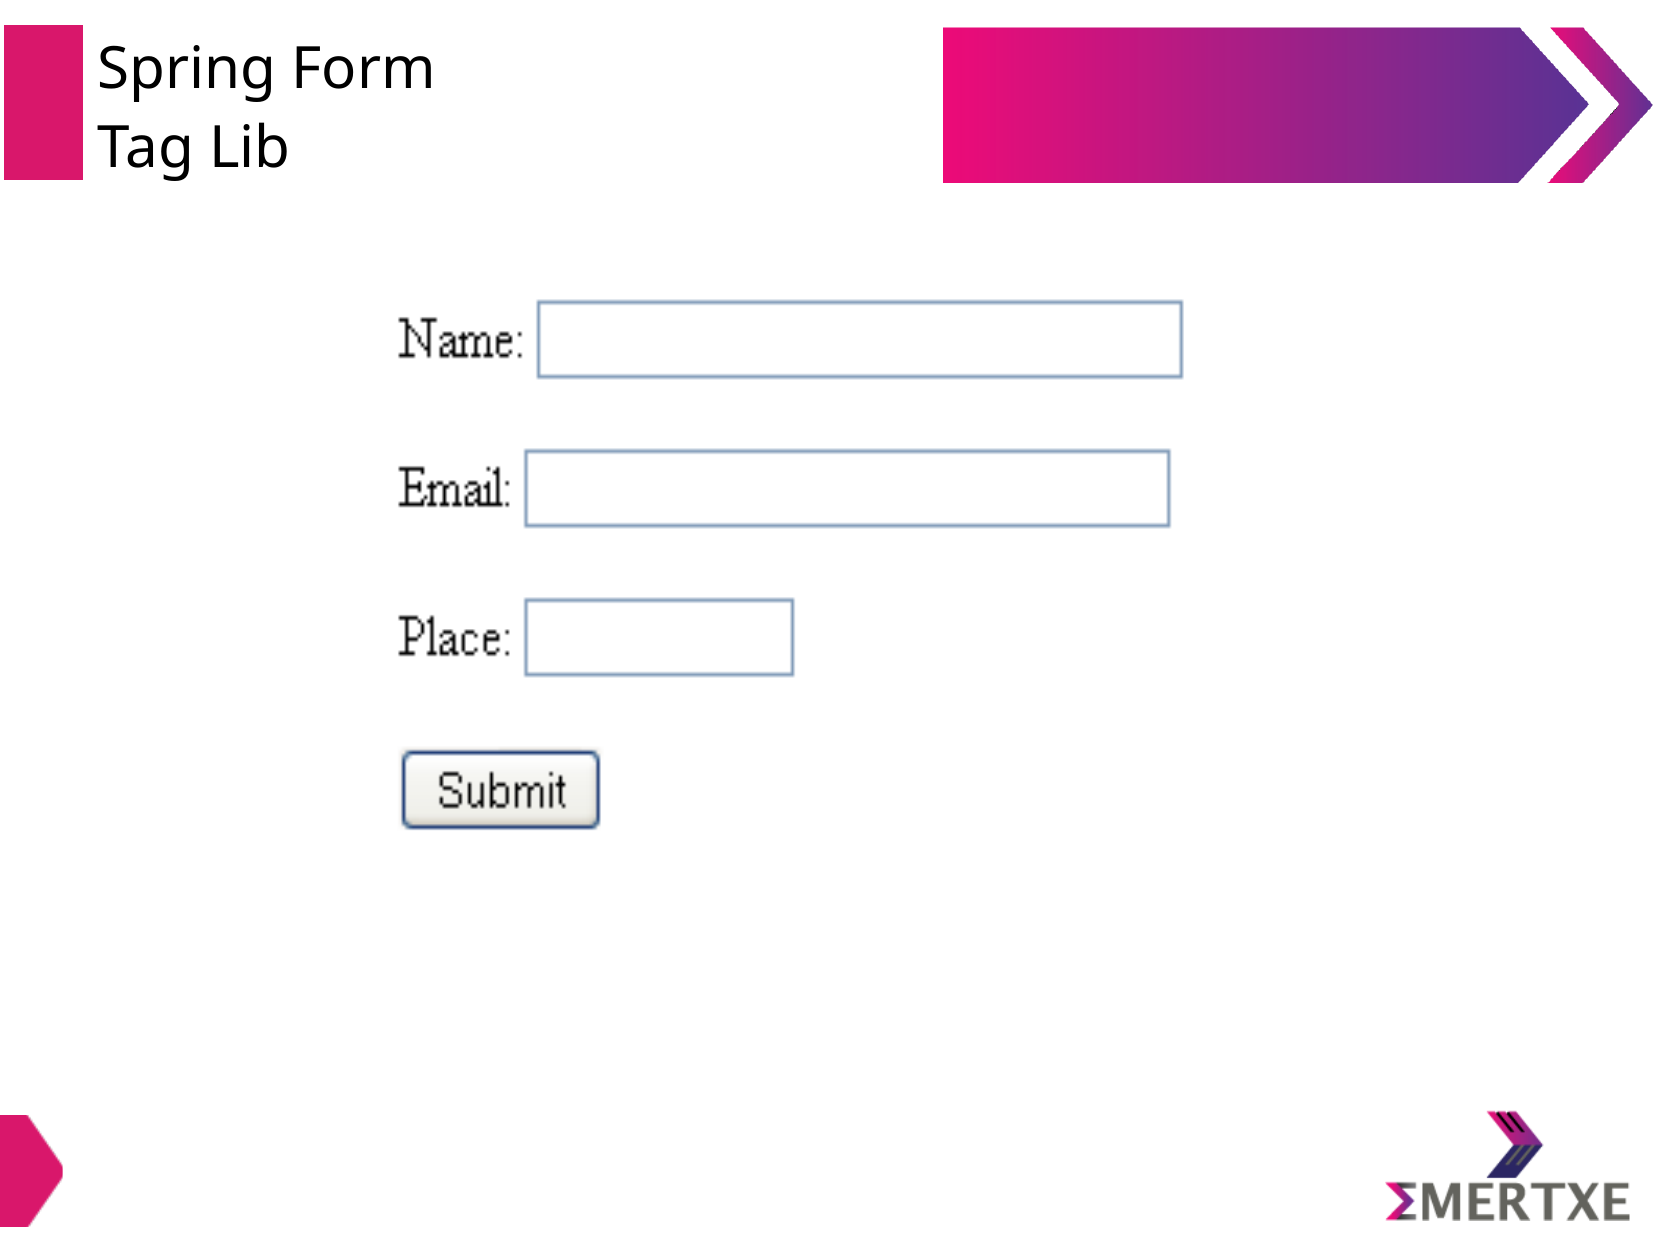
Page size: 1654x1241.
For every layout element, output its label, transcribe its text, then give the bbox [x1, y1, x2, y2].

picture [1385, 1107, 1631, 1221]
picture [1571, 27, 1653, 183]
picture [375, 284, 1231, 856]
title Spring Form Tag Lib [82, 2, 1571, 210]
